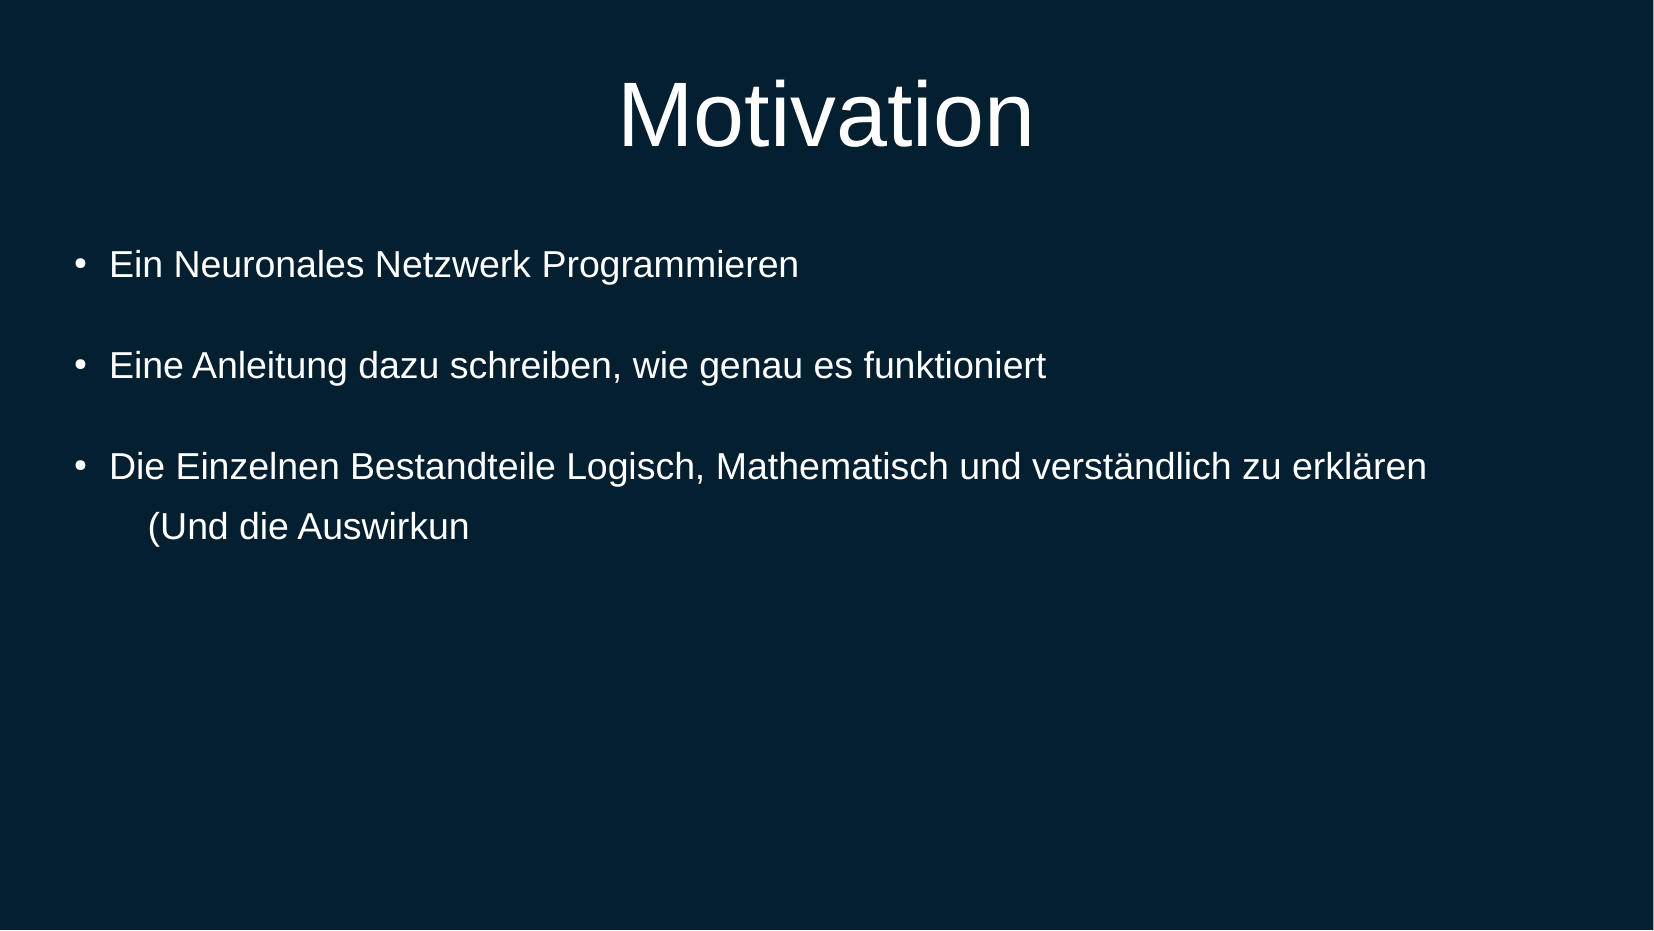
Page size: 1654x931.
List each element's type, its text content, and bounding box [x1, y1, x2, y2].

title Motivation [82, 37, 1571, 193]
text_box Ein Neuronales Netzwerk Programmieren Eine Anleitung dazu schreiben, wie genau es funktioniert Die Einzelnen Bestandteile Logisch, Mathematisch und verständlich zu erklären (Und die Auswirkun [59, 236, 1595, 798]
